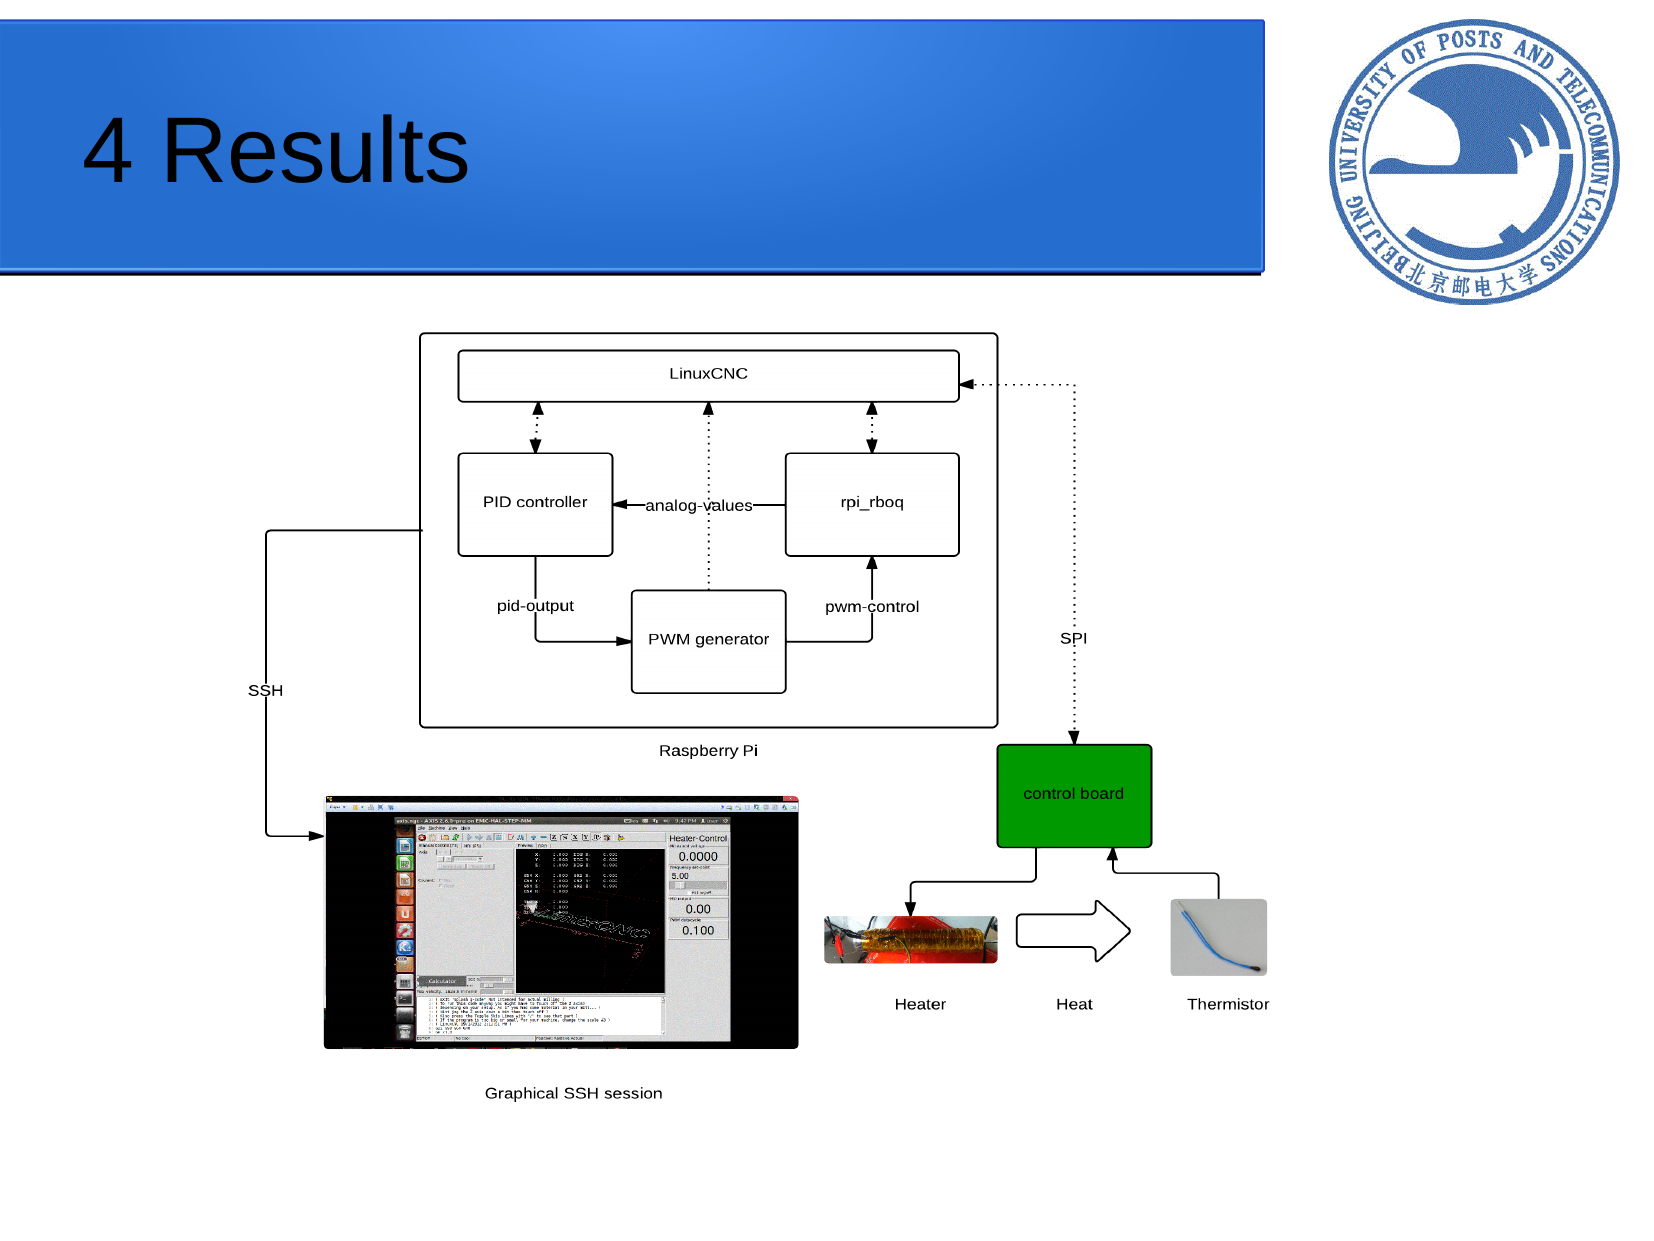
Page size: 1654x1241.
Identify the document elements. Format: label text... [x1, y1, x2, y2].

picture [210, 15, 1635, 1156]
title 4 Results [82, 47, 1235, 252]
